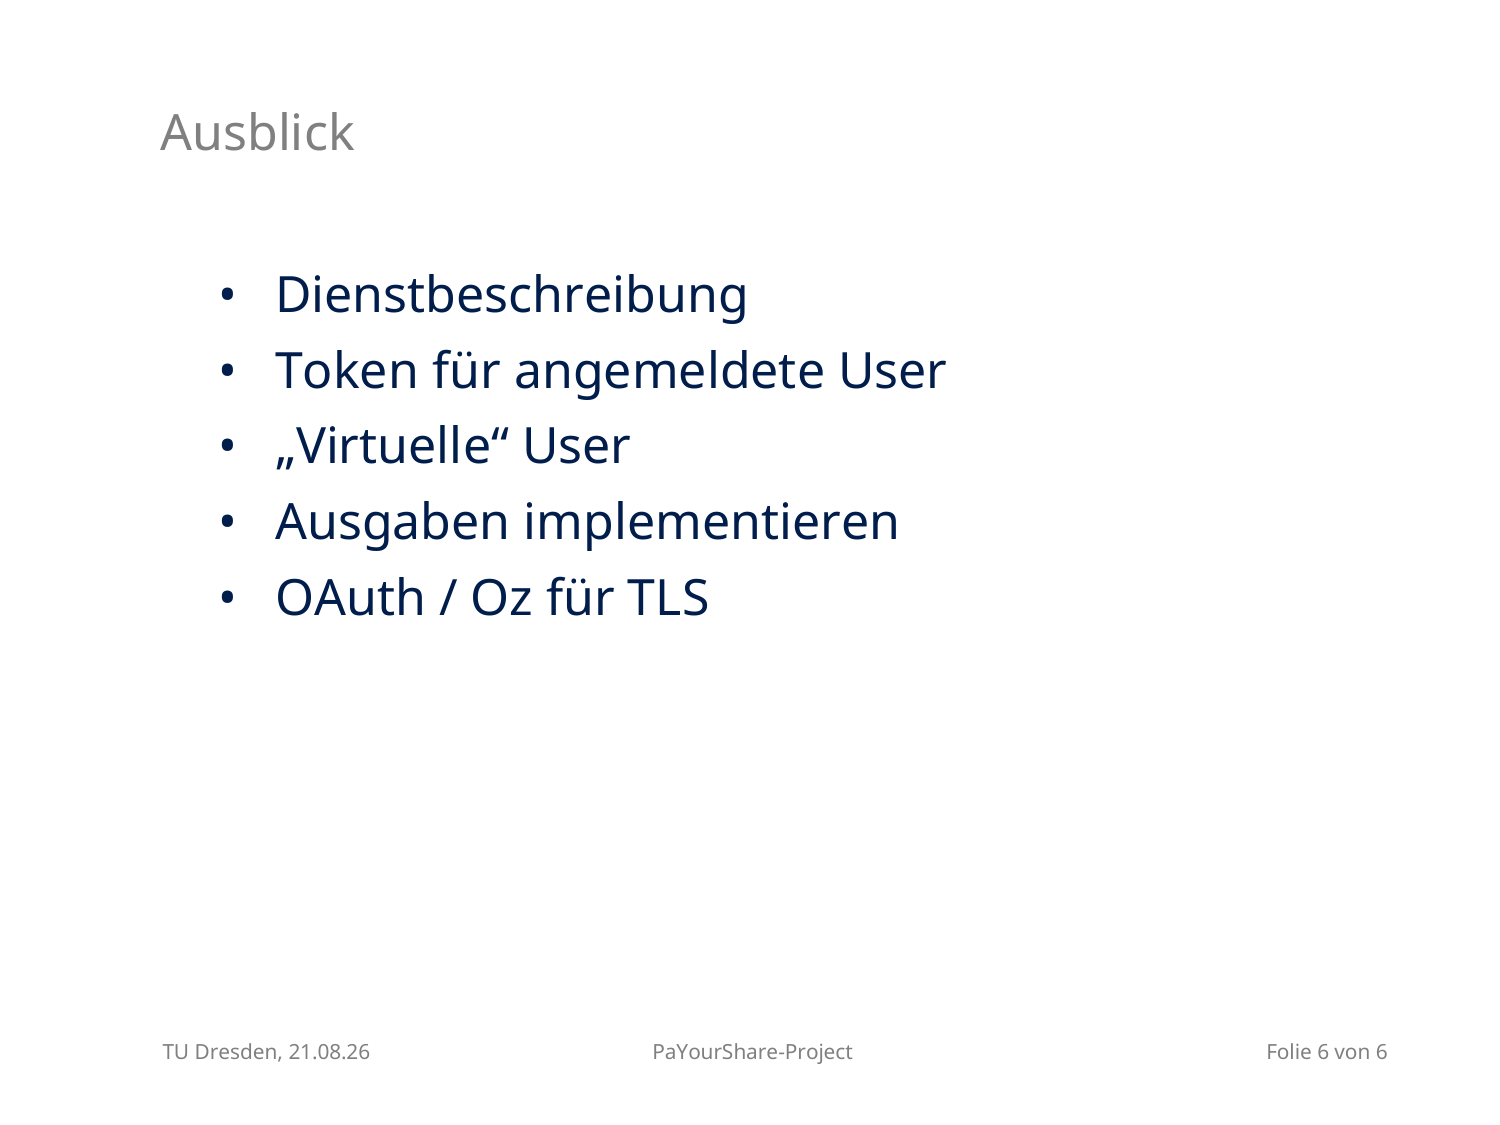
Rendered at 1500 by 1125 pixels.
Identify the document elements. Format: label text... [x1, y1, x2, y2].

list Dienstbeschreibung Token für angemeldete User „Virtuelle“ User Ausgaben implementieren OAuth / Oz für TLS [162, 251, 1388, 827]
title Ausblick [160, 93, 1392, 170]
